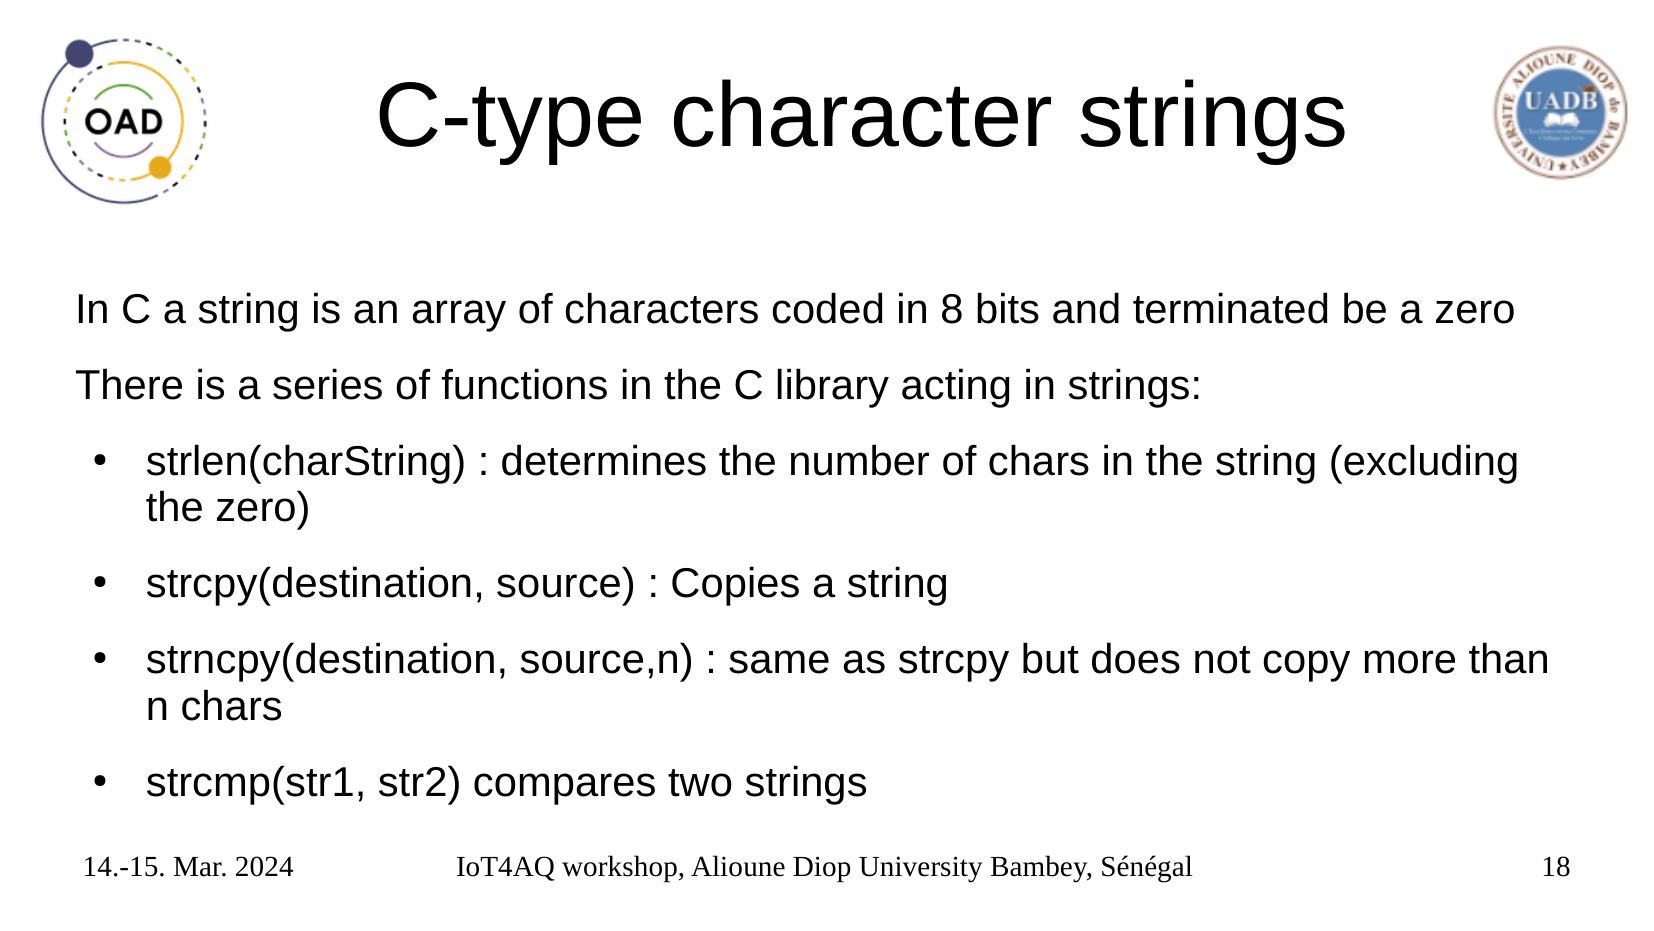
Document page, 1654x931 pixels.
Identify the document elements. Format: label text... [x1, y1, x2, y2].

picture [1482, 37, 1641, 188]
list In C a string is an array of characters coded in 8 bits and terminated be a zero There is a series of functions in the C library acting in strings: strlen(charString) : determines the number of chars in the string (excluding the zero) strcpy(destination, source) : Copies a string strncpy(destination, source,n) : same as strcpy but does not copy more than n chars strcmp(str1, str2) compares two strings [75, 285, 1564, 826]
picture [0, 24, 242, 225]
title C-type character strings [278, 37, 1446, 193]
